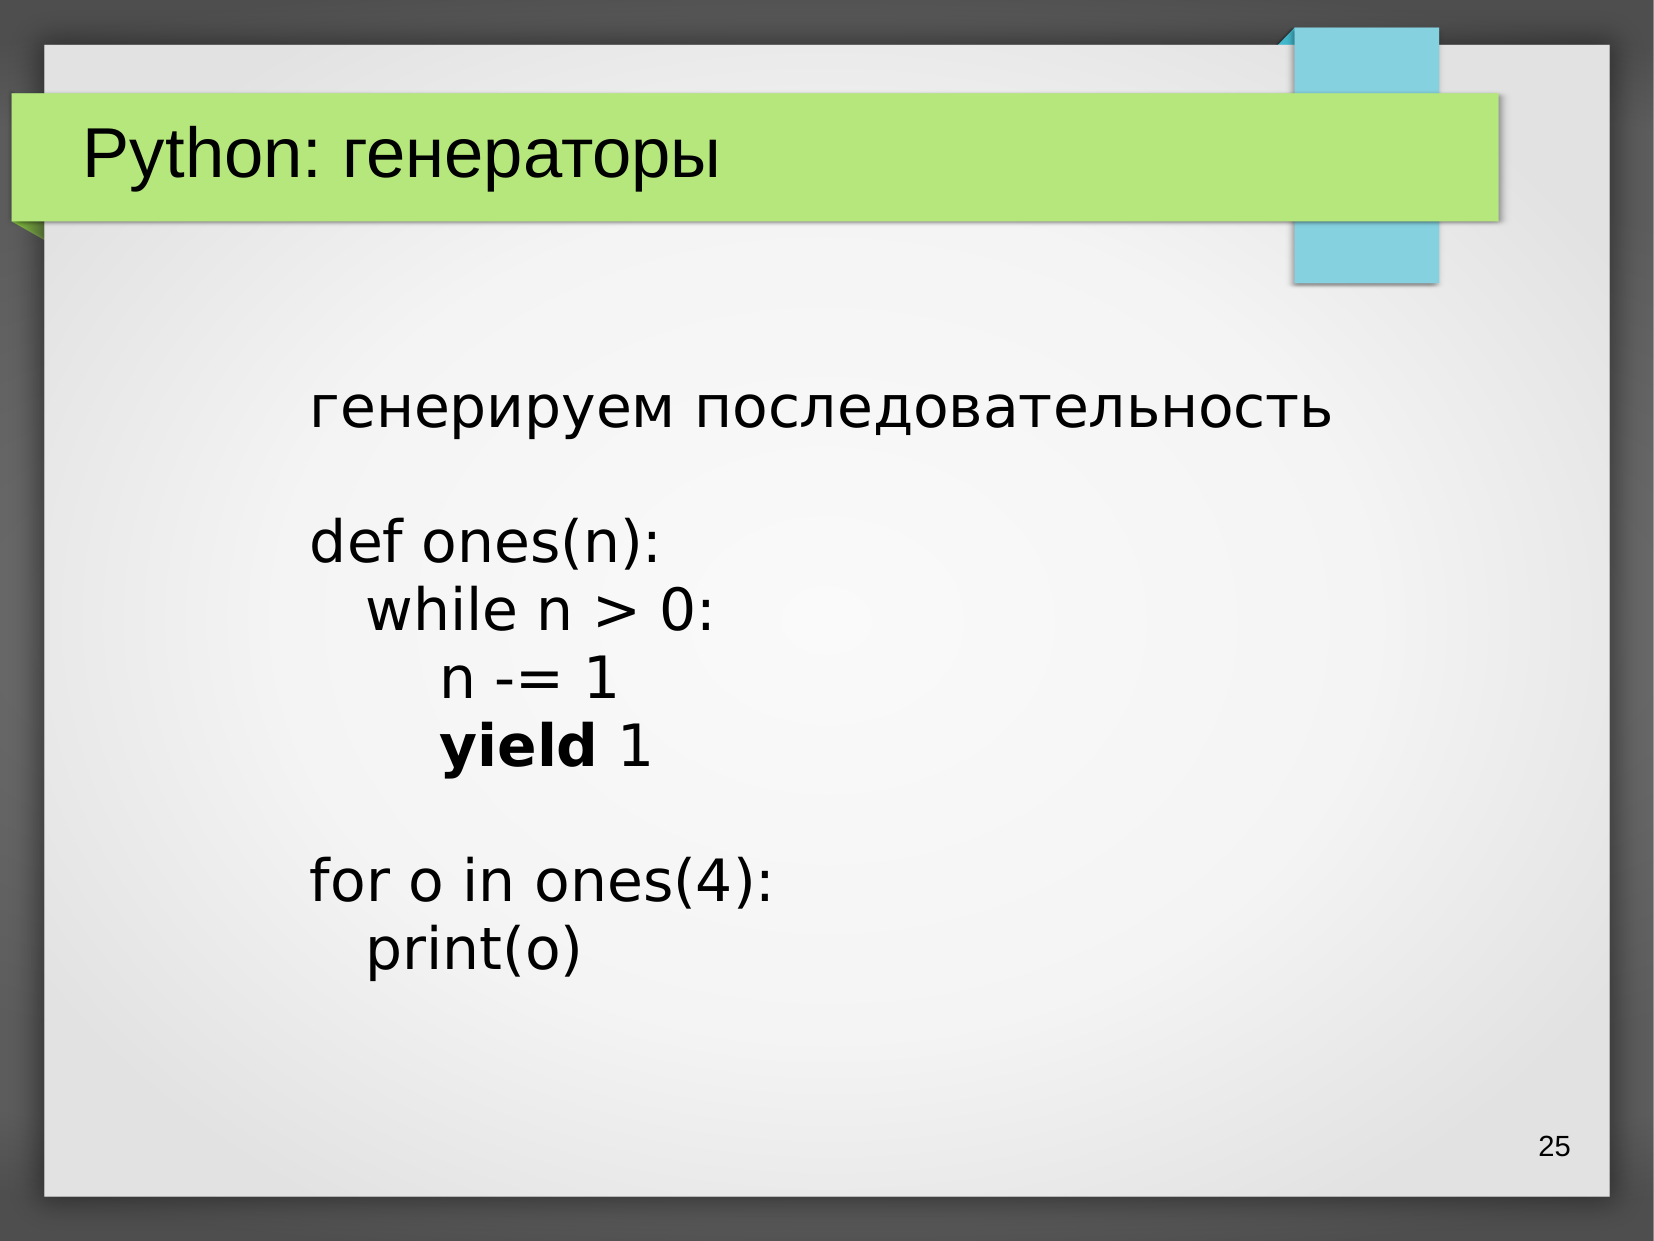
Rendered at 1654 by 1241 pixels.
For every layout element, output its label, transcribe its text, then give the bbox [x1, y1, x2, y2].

picture [0, 0, 1654, 1241]
text_box генерируем последовательность def ones(n): while n > 0: n -= 1 yield 1 for o in ones(4): print(o) [295, 366, 1359, 1018]
title Python: генераторы [82, 49, 1571, 257]
